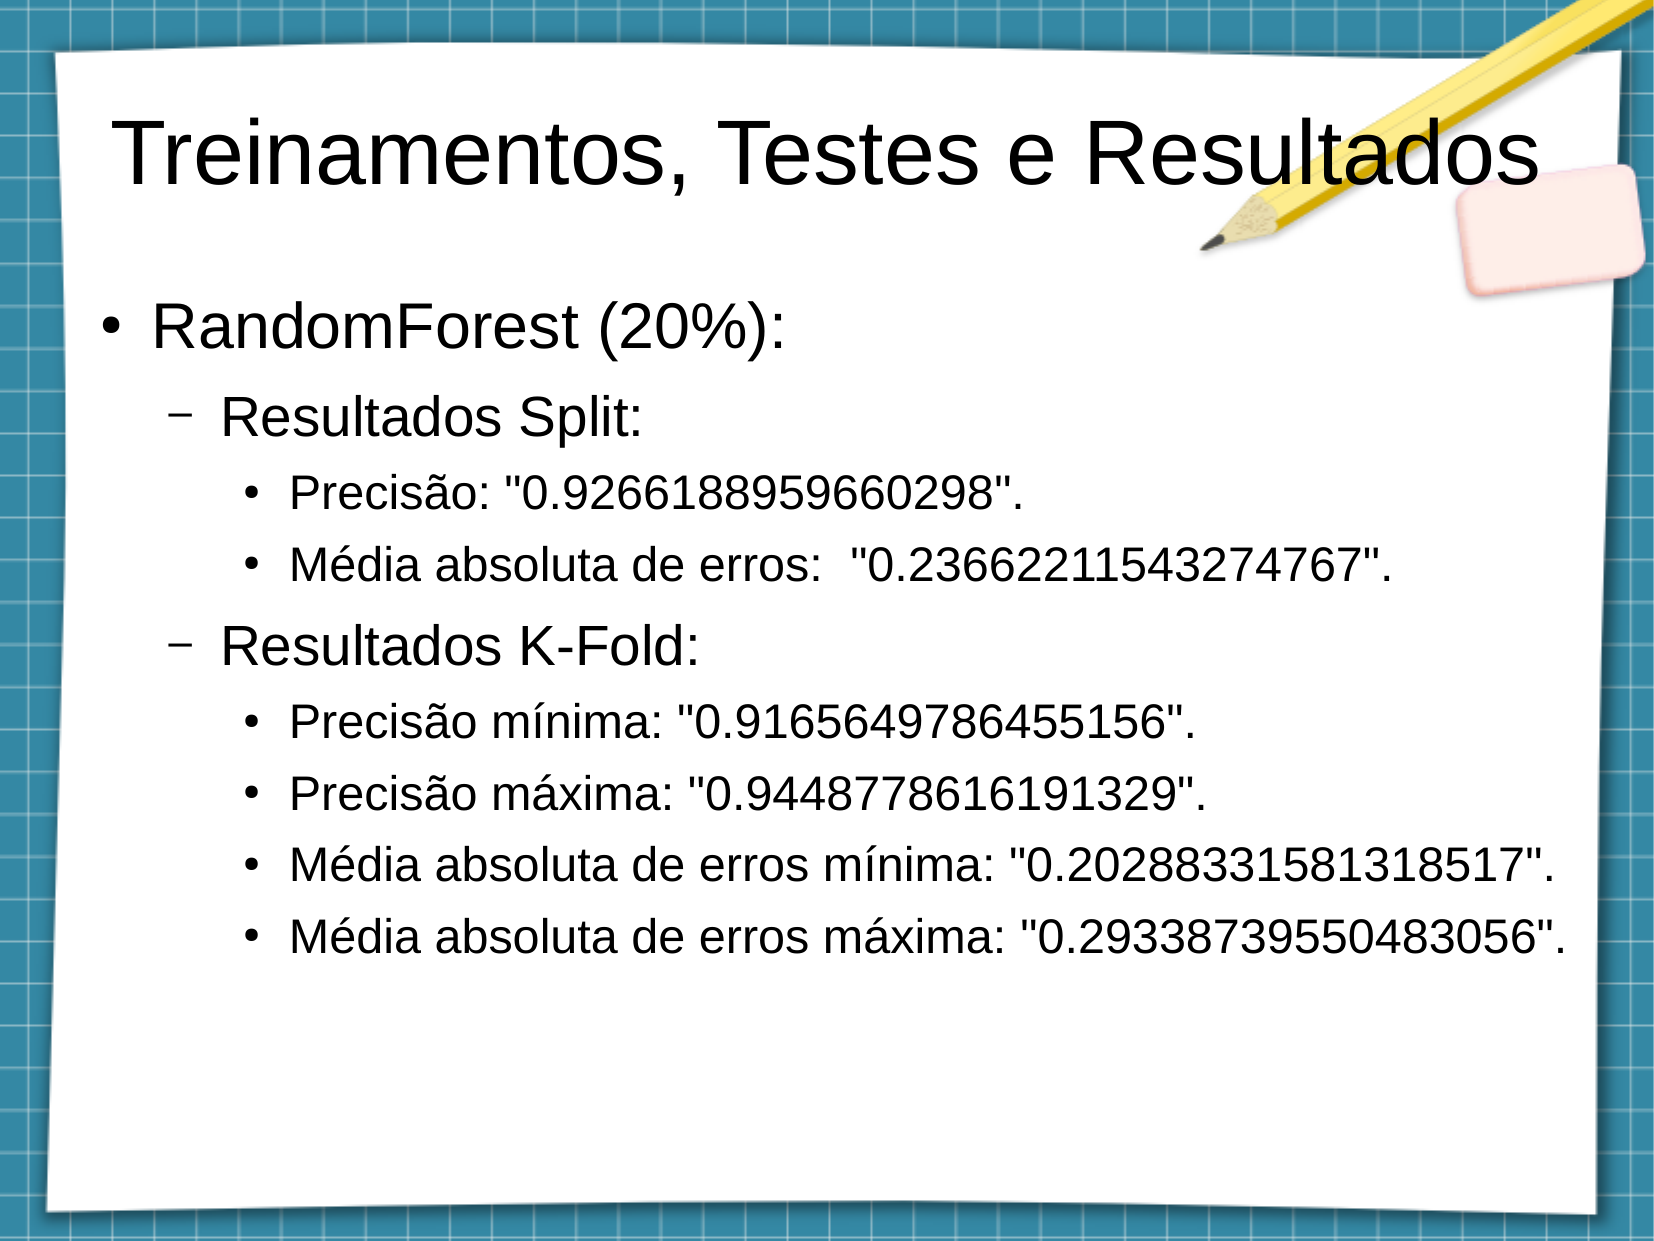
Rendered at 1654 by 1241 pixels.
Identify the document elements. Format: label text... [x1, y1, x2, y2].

picture [0, 0, 1654, 1241]
list RandomForest (20%): Resultados Split: Precisão: "0.9266188959660298". Média absoluta de erros: "0.23662211543274767". Resultados K-Fold: Precisão mínima: "0.9165649786455156". Precisão máxima: "0.9448778616191329". Média absoluta de erros mínima: "0.20288331581318517". Média absoluta de erros máxima: "0.29338739550483056". [82, 290, 1571, 1010]
title Treinamentos, Testes e Resultados [82, 49, 1571, 257]
